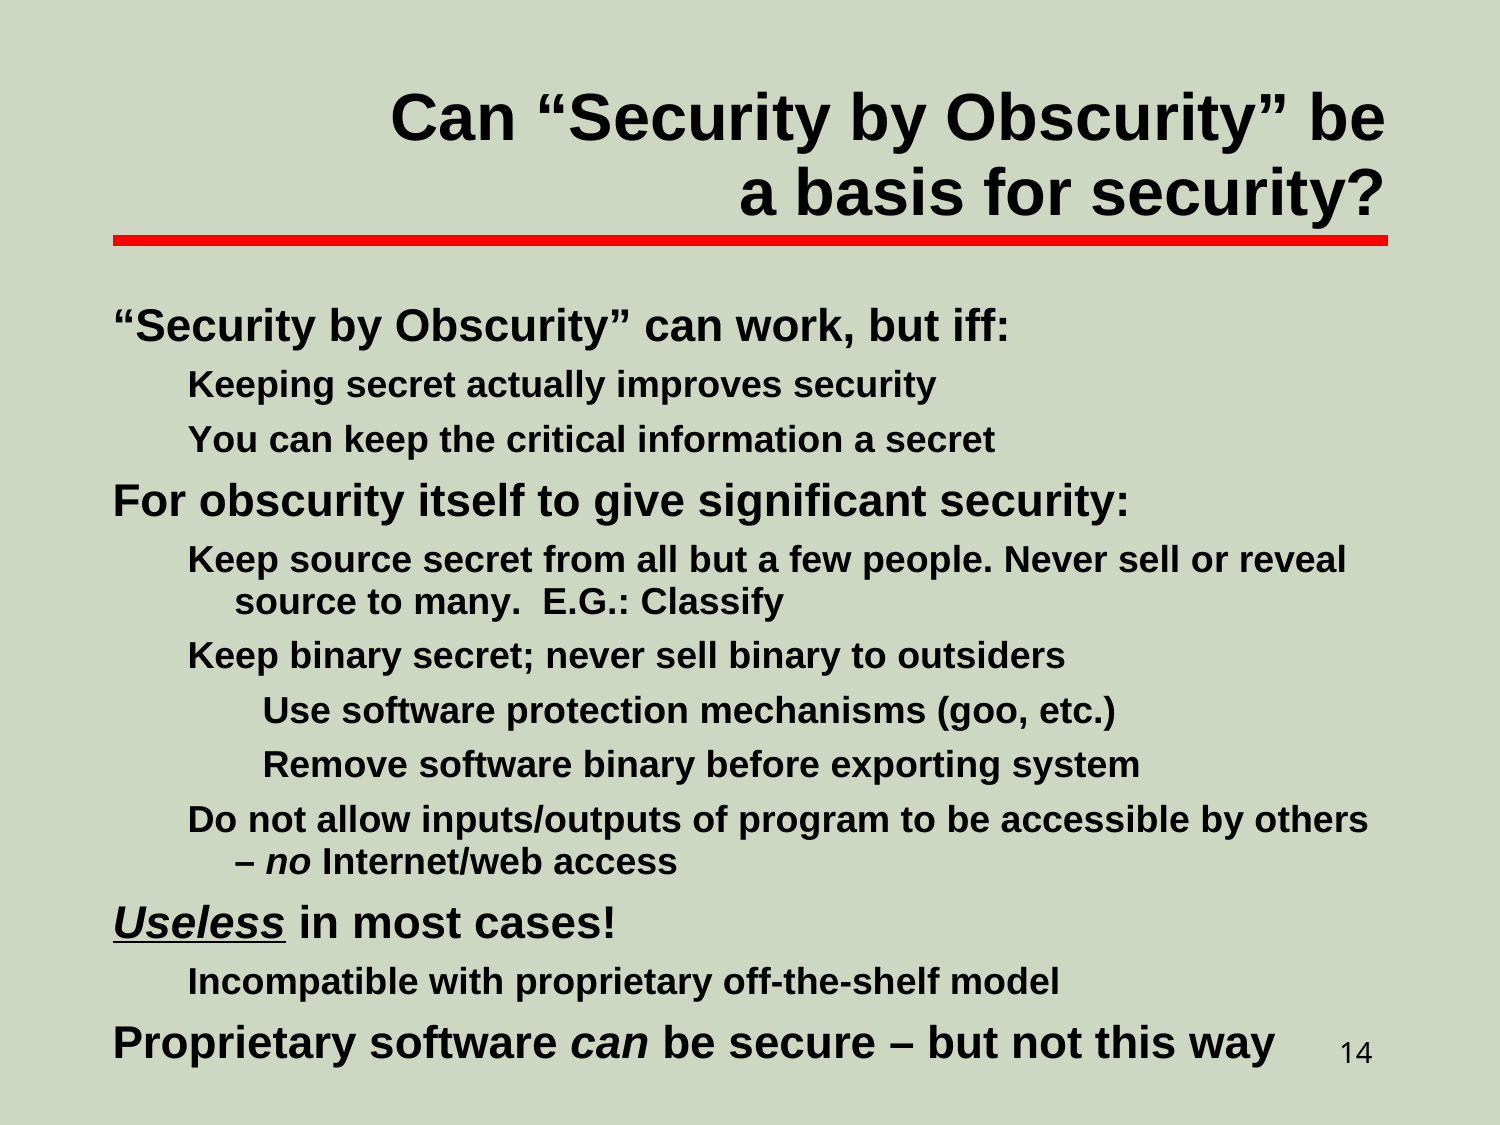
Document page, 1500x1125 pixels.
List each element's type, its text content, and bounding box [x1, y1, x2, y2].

list “Security by Obscurity” can work, but iff: Keeping secret actually improves security You can keep the critical information a secret For obscurity itself to give significant security: Keep source secret from all but a few people. Never sell or reveal source to many. E.G.: Classify Keep binary secret; never sell binary to outsiders Use software protection mechanisms (goo, etc.) Remove software binary before exporting system Do not allow inputs/outputs of program to be accessible by others – no Internet/web access Useless in most cases! Incompatible with proprietary off-the-shelf model Proprietary software can be secure – but not this way [112, 299, 1388, 1111]
title Can “Security by Obscurity” be a basis for security? [337, 79, 1388, 230]
